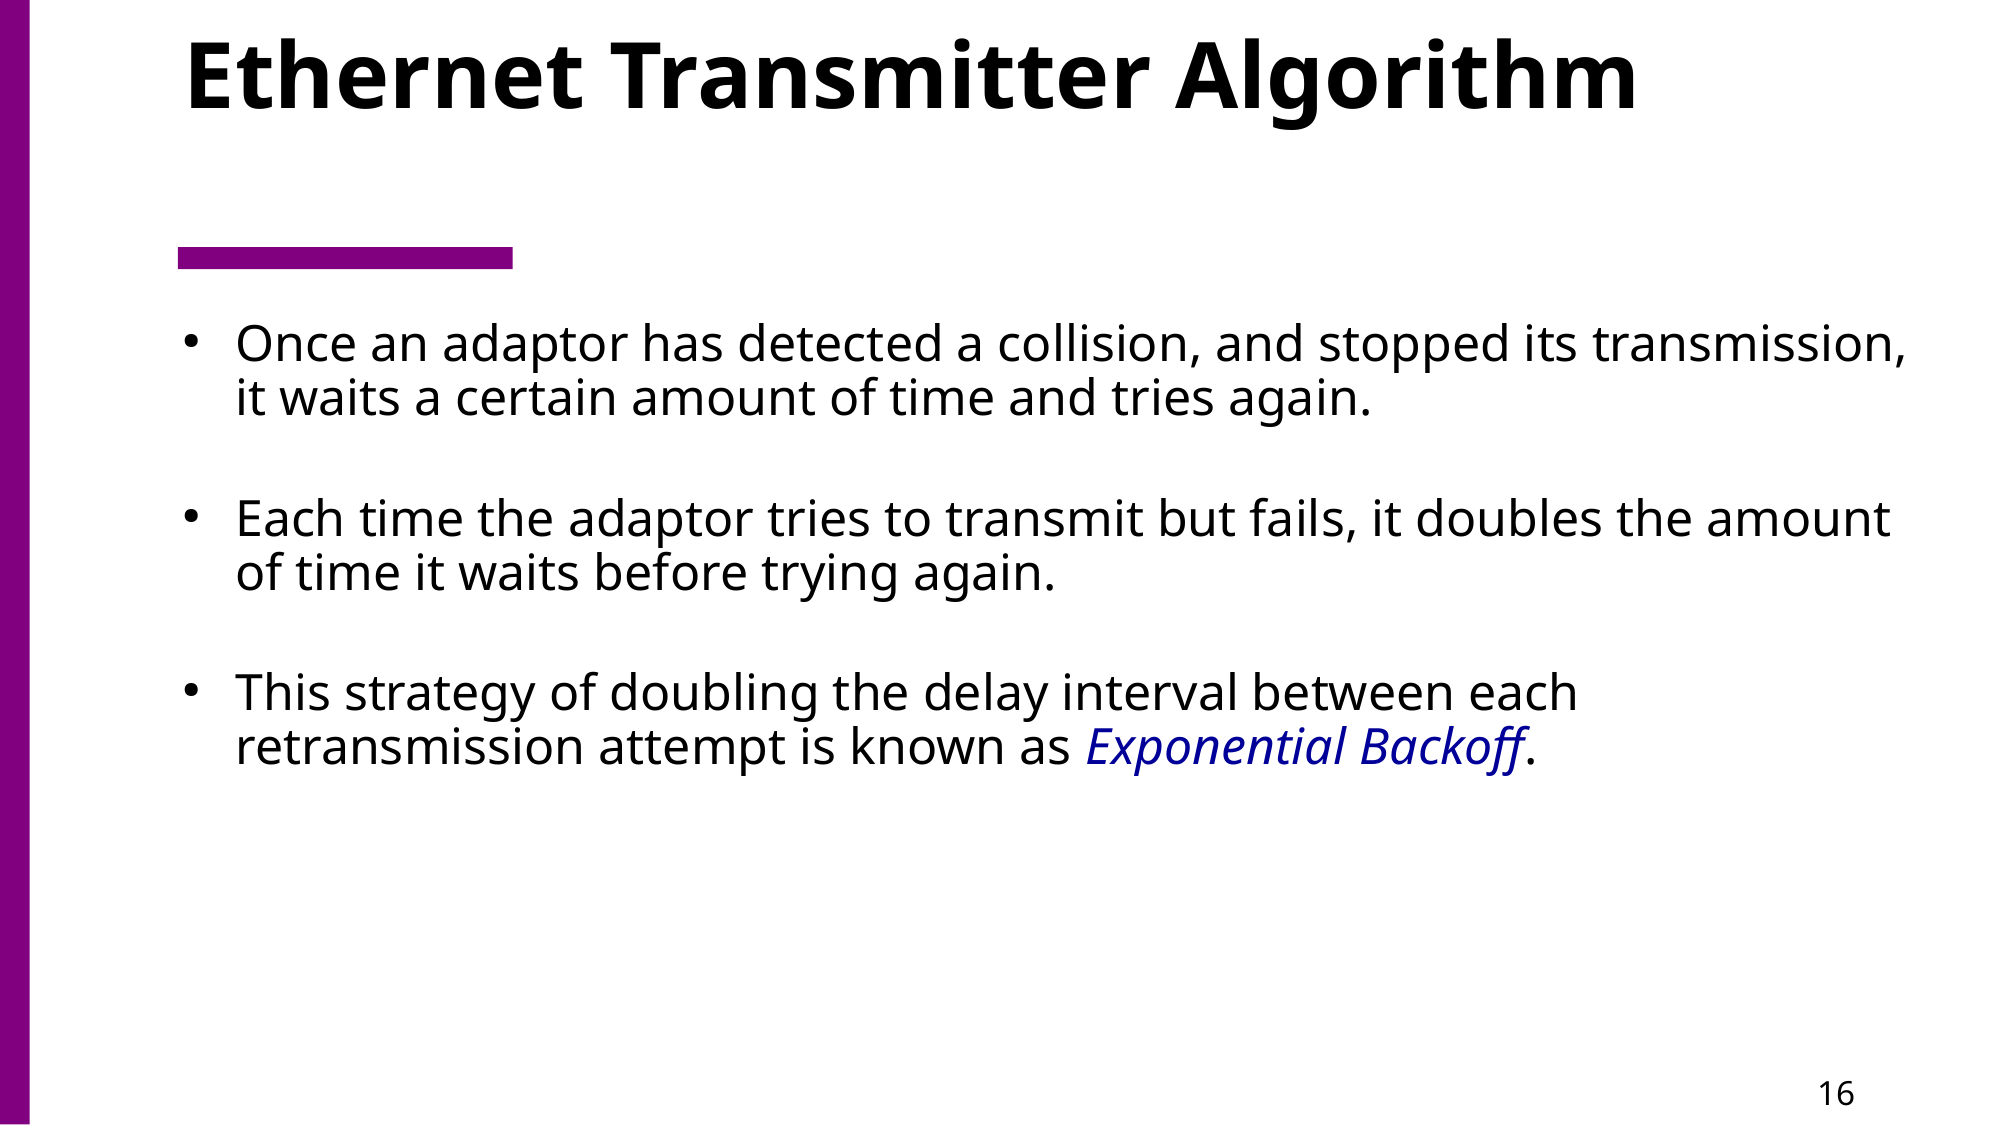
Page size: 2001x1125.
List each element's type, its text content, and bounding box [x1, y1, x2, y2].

list Once an adaptor has detected a collision, and stopped its transmission, it waits a certain amount of time and tries again. Each time the adaptor tries to transmit but fails, it doubles the amount of time it waits before trying again. This strategy of doubling the delay interval between each retransmission attempt is known as Exponential Backoff. [149, 184, 1959, 1024]
title Ethernet Transmitter Algorithm [133, 0, 1946, 135]
